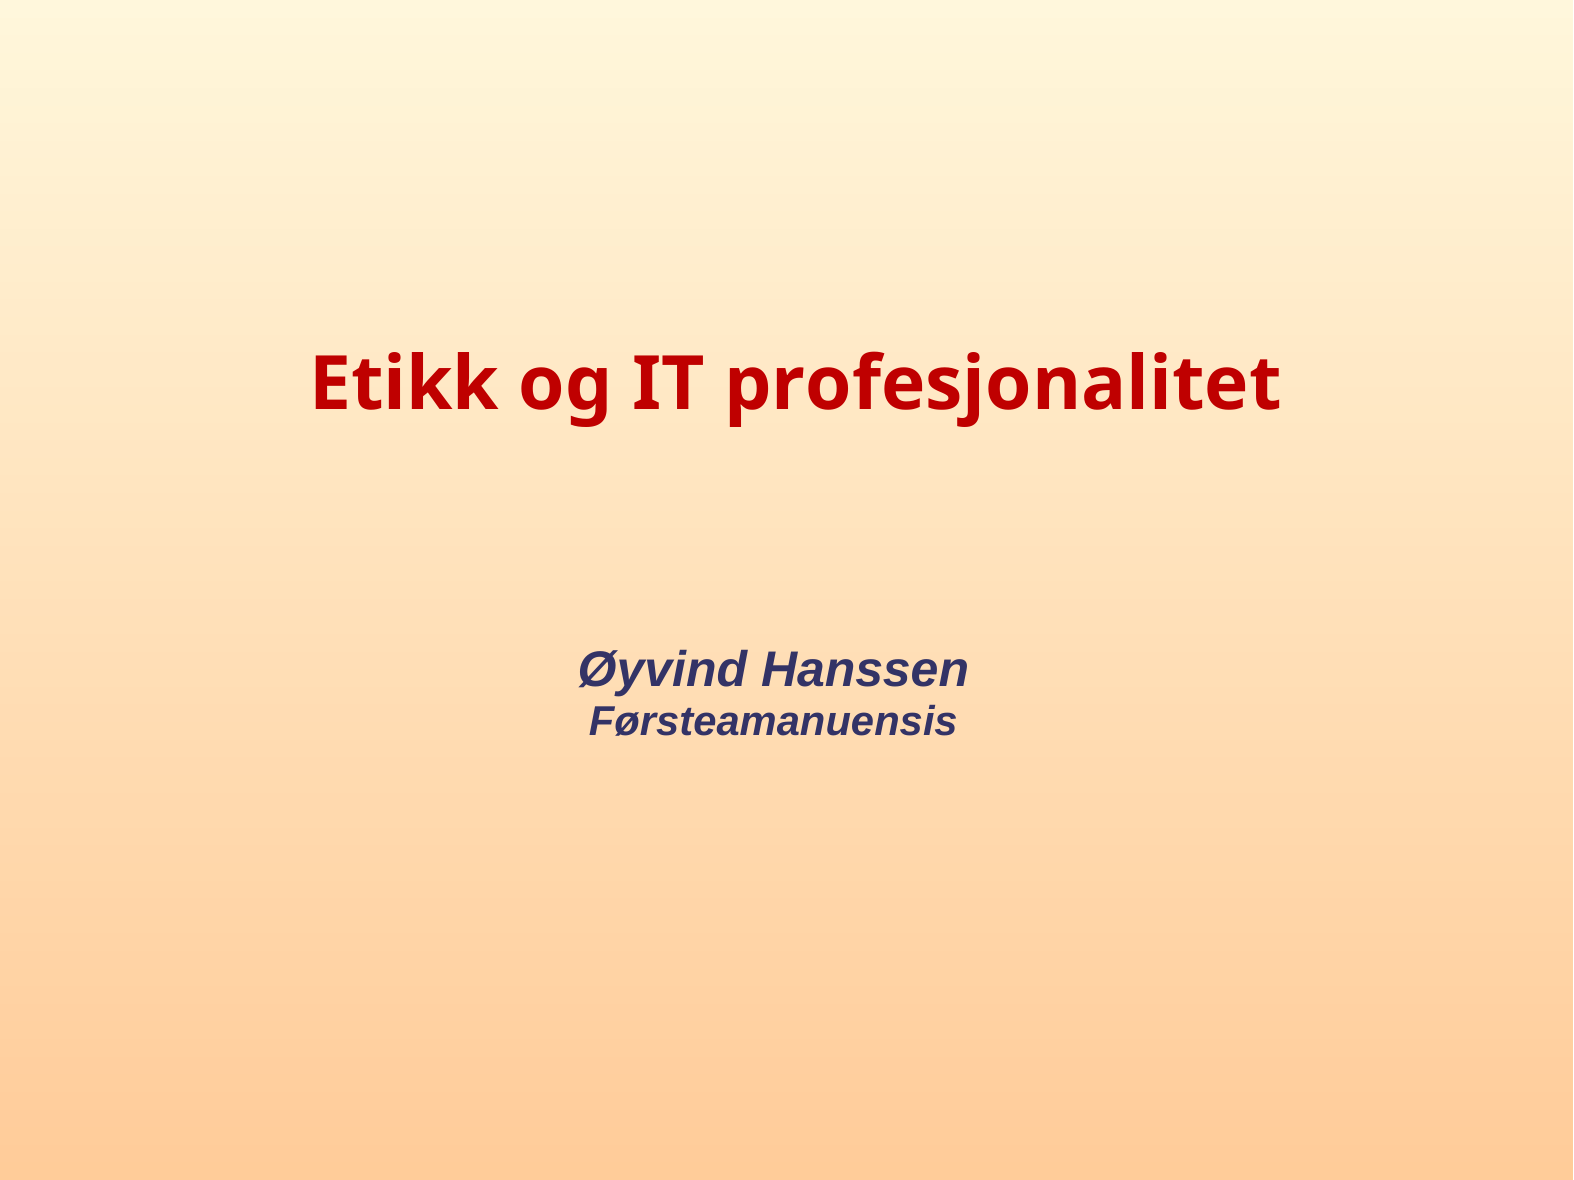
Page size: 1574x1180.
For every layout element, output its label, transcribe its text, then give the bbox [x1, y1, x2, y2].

title Etikk og IT profesjonalitet [96, 328, 1496, 600]
subtitle Øyvind Hanssen Førsteamanuensis [176, 641, 1371, 862]
